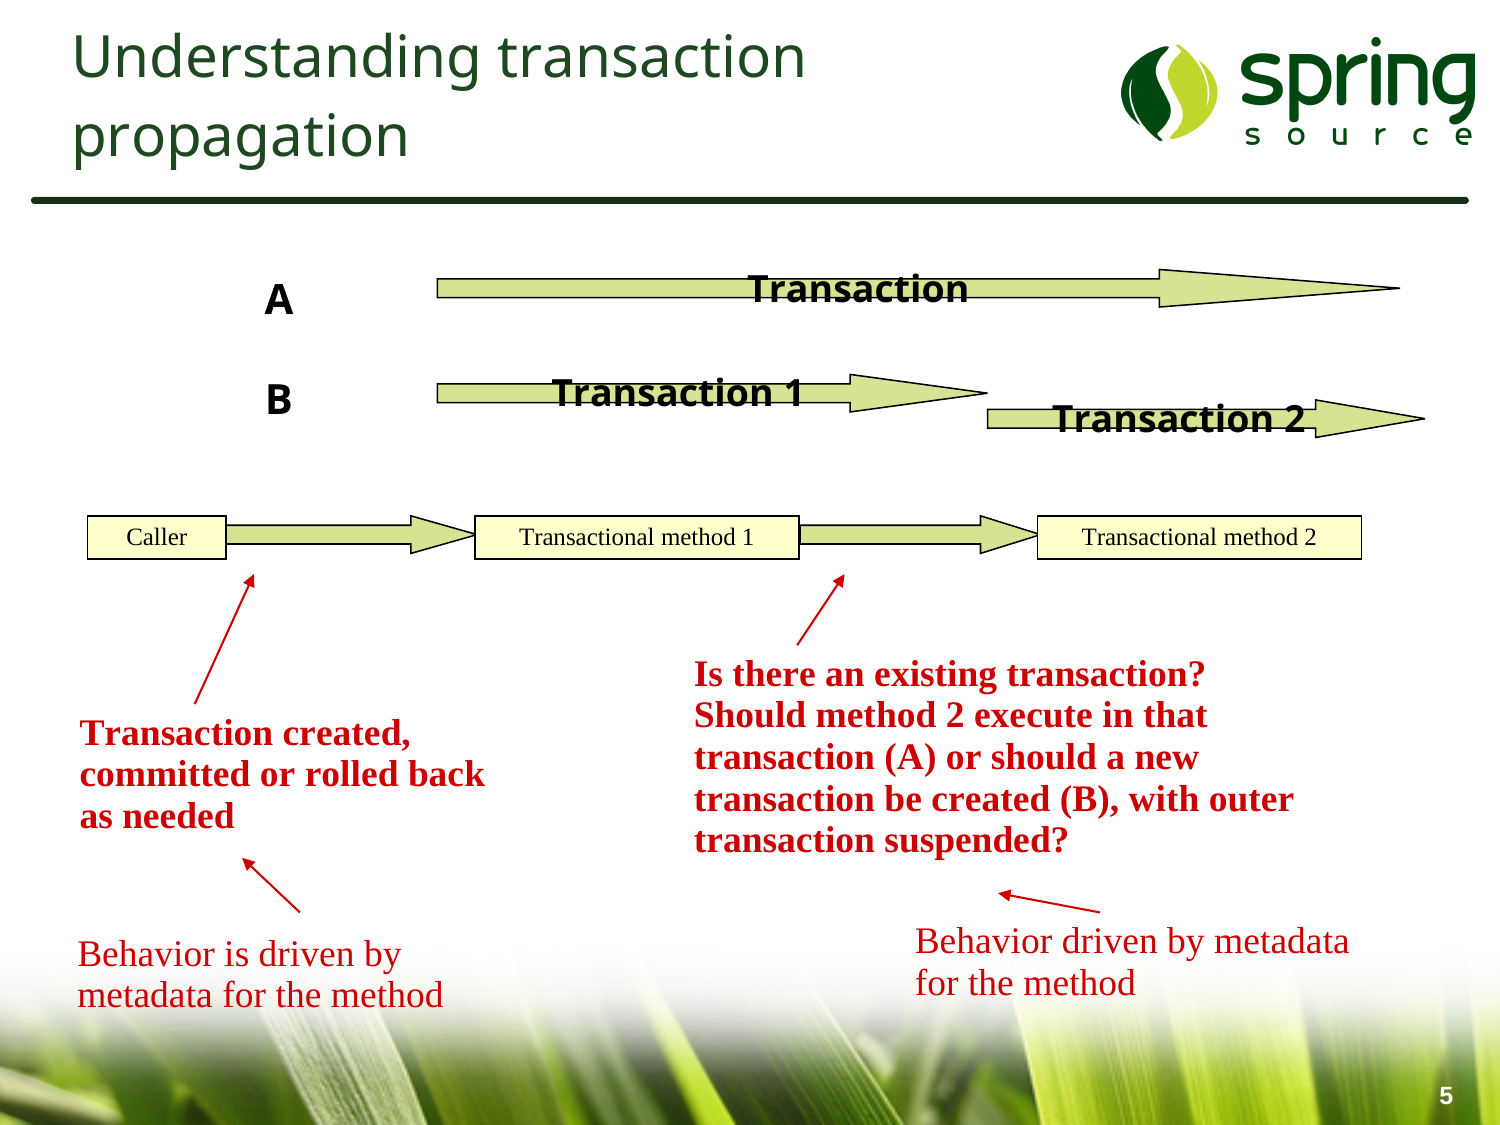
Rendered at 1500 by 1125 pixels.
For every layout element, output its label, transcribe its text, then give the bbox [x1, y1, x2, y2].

title Understanding transaction propagation [56, 13, 1089, 176]
text_box [227, 515, 474, 554]
text_box Transactional method 2 [1037, 515, 1362, 560]
text_box Transaction [902, 269, 1401, 308]
text_box Transaction 2 [987, 409, 1059, 429]
text_box Transaction 1 [798, 374, 988, 412]
text_box B [249, 365, 326, 433]
picture [0, 944, 1500, 1125]
text_box Transaction [761, 278, 898, 298]
text_box Transaction created, committed or rolled back as needed [64, 704, 540, 845]
text_box Caller [87, 515, 227, 560]
text_box Behavior is driven by metadata for the method [62, 924, 538, 1024]
text_box Transactional method 1 [474, 515, 800, 560]
text_box Transaction 1 [707, 383, 793, 403]
text_box Transaction 1 [437, 383, 559, 403]
text_box Transaction [437, 278, 755, 298]
text_box Transaction 1 [565, 383, 703, 403]
text_box Is there an existing transaction? Should method 2 execute in that transaction (A) or should a new transaction be created (B), with outer transaction suspended? [679, 645, 1405, 869]
picture [1121, 37, 1475, 145]
text_box [800, 515, 1037, 554]
text_box A [249, 265, 313, 333]
text_box Transaction 2 [1207, 409, 1298, 429]
text_box Behavior driven by metadata for the method [899, 912, 1375, 1011]
text_box Transaction 2 [1293, 399, 1426, 438]
text_box Transaction 2 [1065, 409, 1203, 429]
